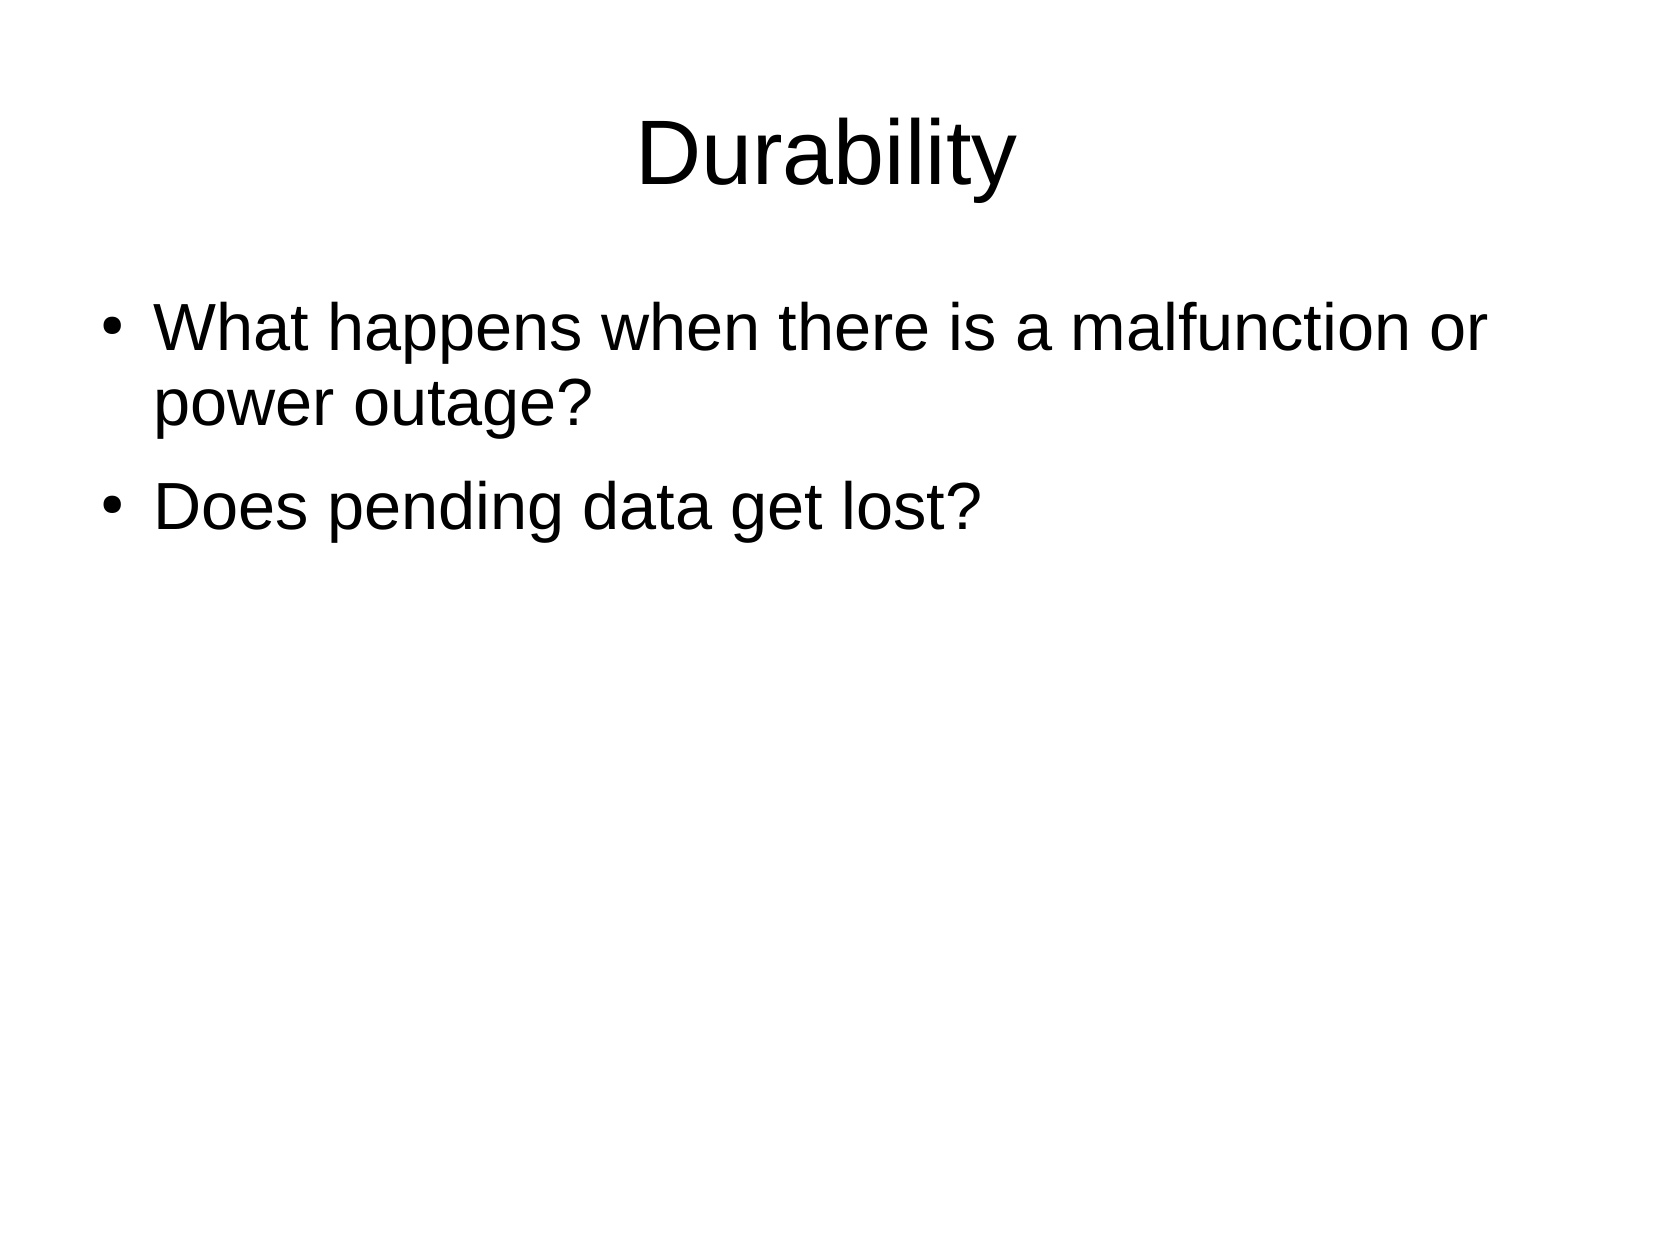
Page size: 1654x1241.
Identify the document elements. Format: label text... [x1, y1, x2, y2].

list What happens when there is a malfunction or power outage? Does pending data get lost? [82, 290, 1571, 1010]
title Durability [82, 49, 1571, 257]
